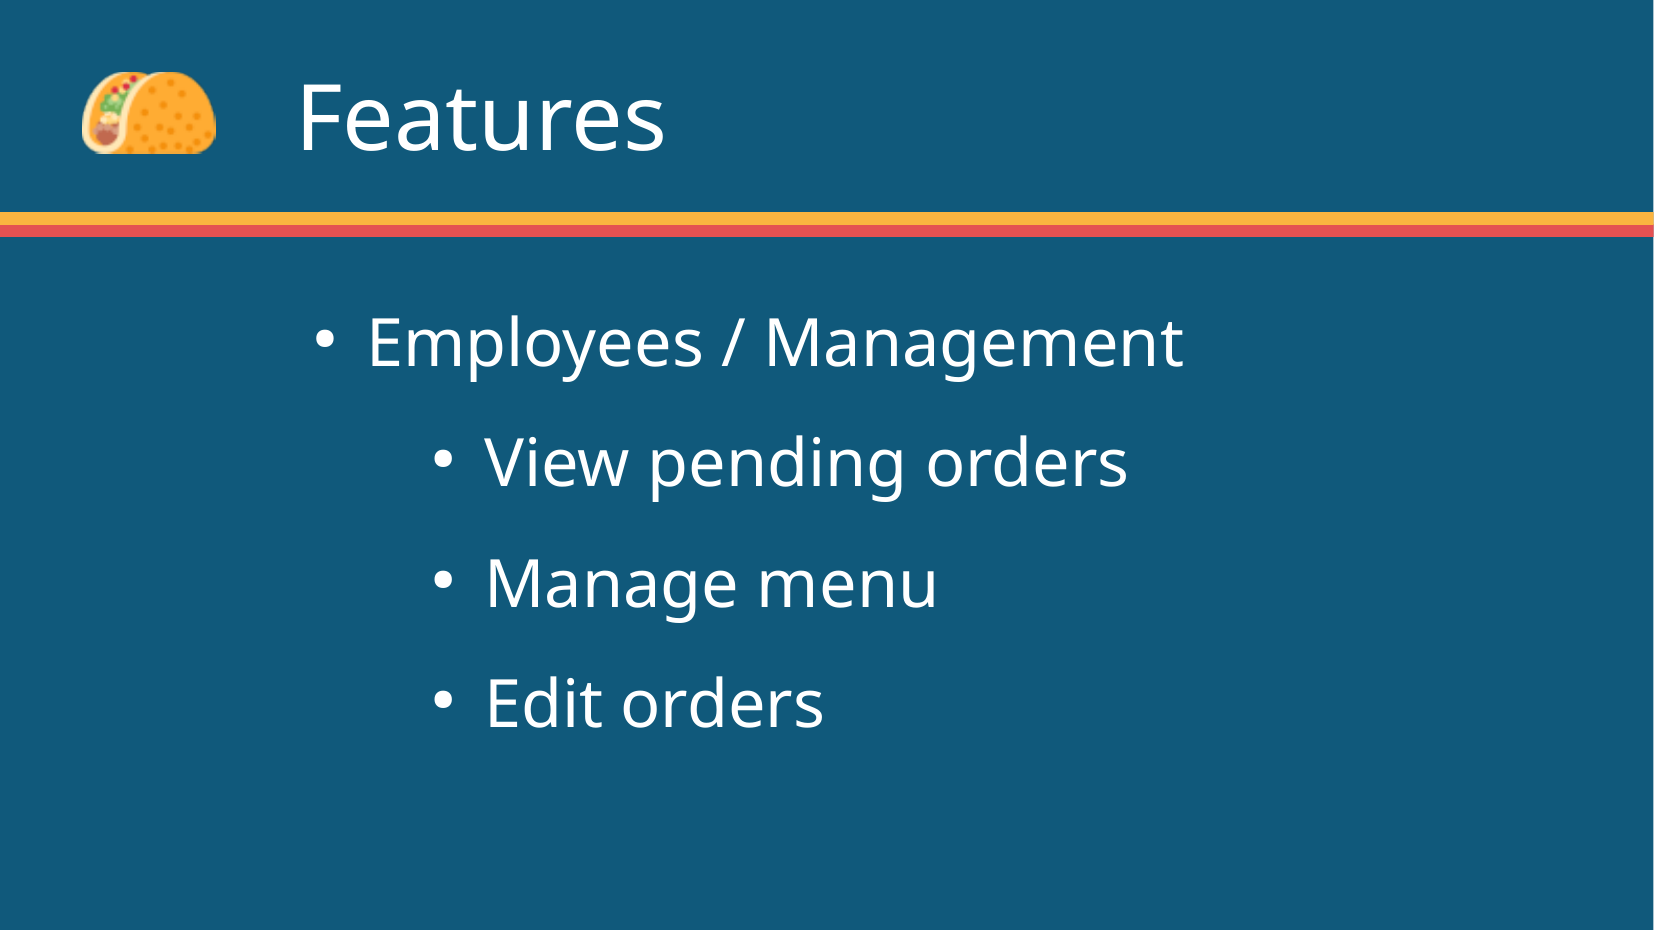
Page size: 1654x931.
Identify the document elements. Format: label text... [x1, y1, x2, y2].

list Employees / Management View pending orders Manage menu Edit orders [295, 295, 1571, 886]
title Features [295, 37, 1571, 193]
picture [82, 72, 216, 154]
